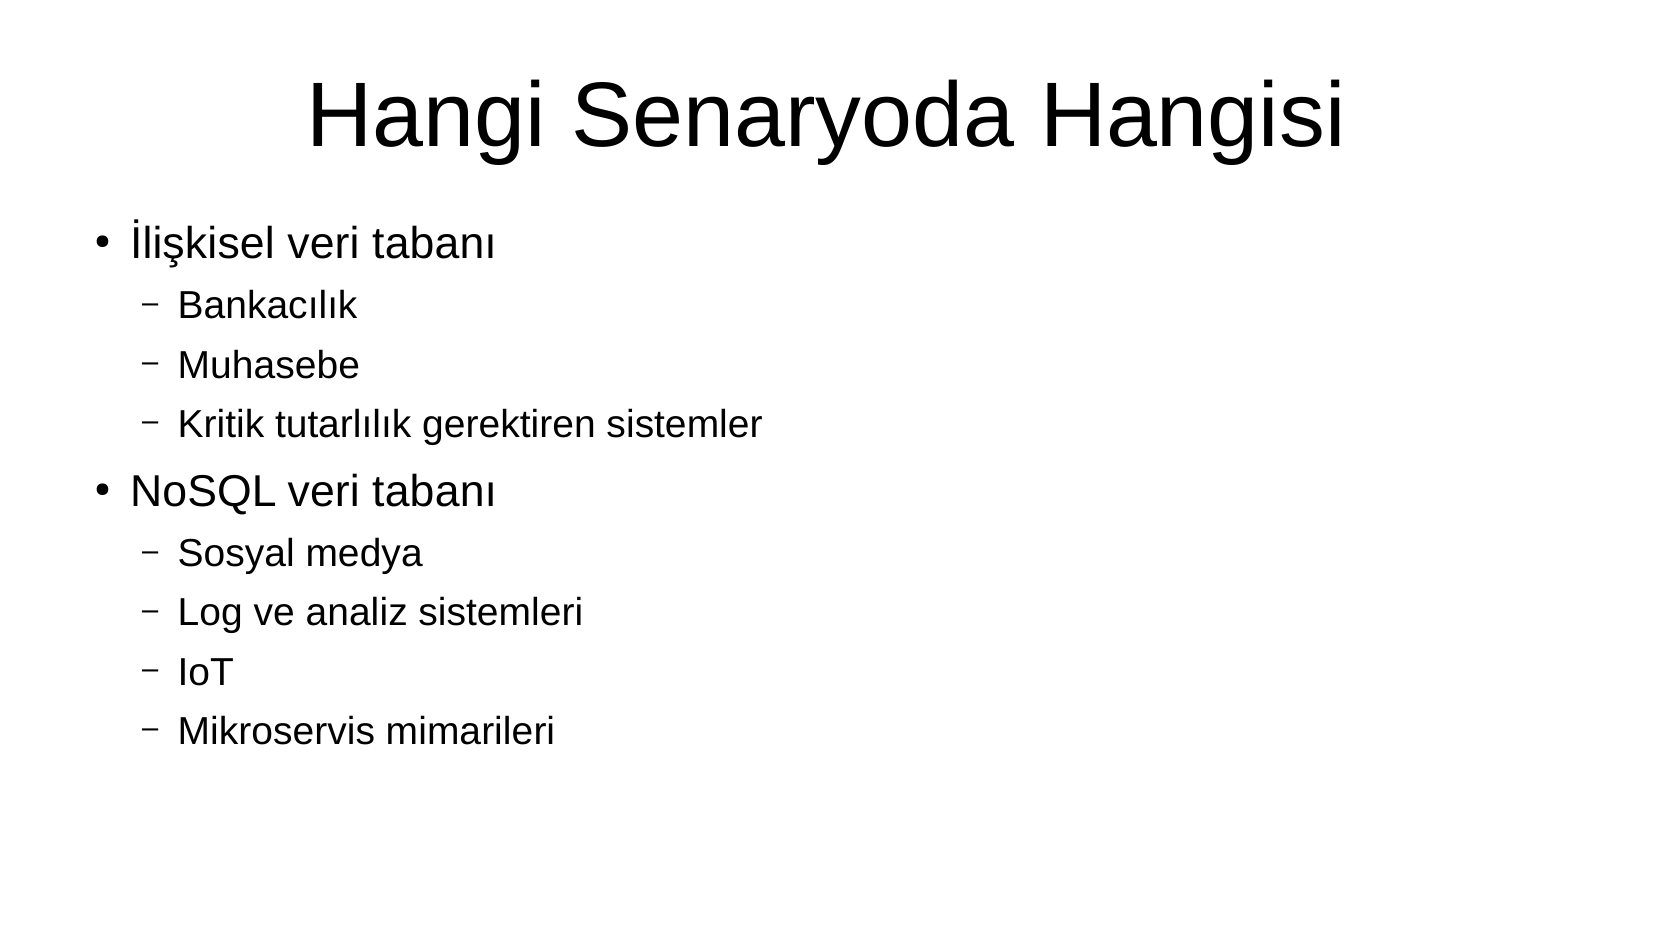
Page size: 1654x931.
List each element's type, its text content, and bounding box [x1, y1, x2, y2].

list İlişkisel veri tabanı Bankacılık Muhasebe Kritik tutarlılık gerektiren sistemler NoSQL veri tabanı Sosyal medya Log ve analiz sistemleri IoT Mikroservis mimarileri [82, 217, 1571, 758]
title Hangi Senaryoda Hangisi [82, 37, 1571, 193]
